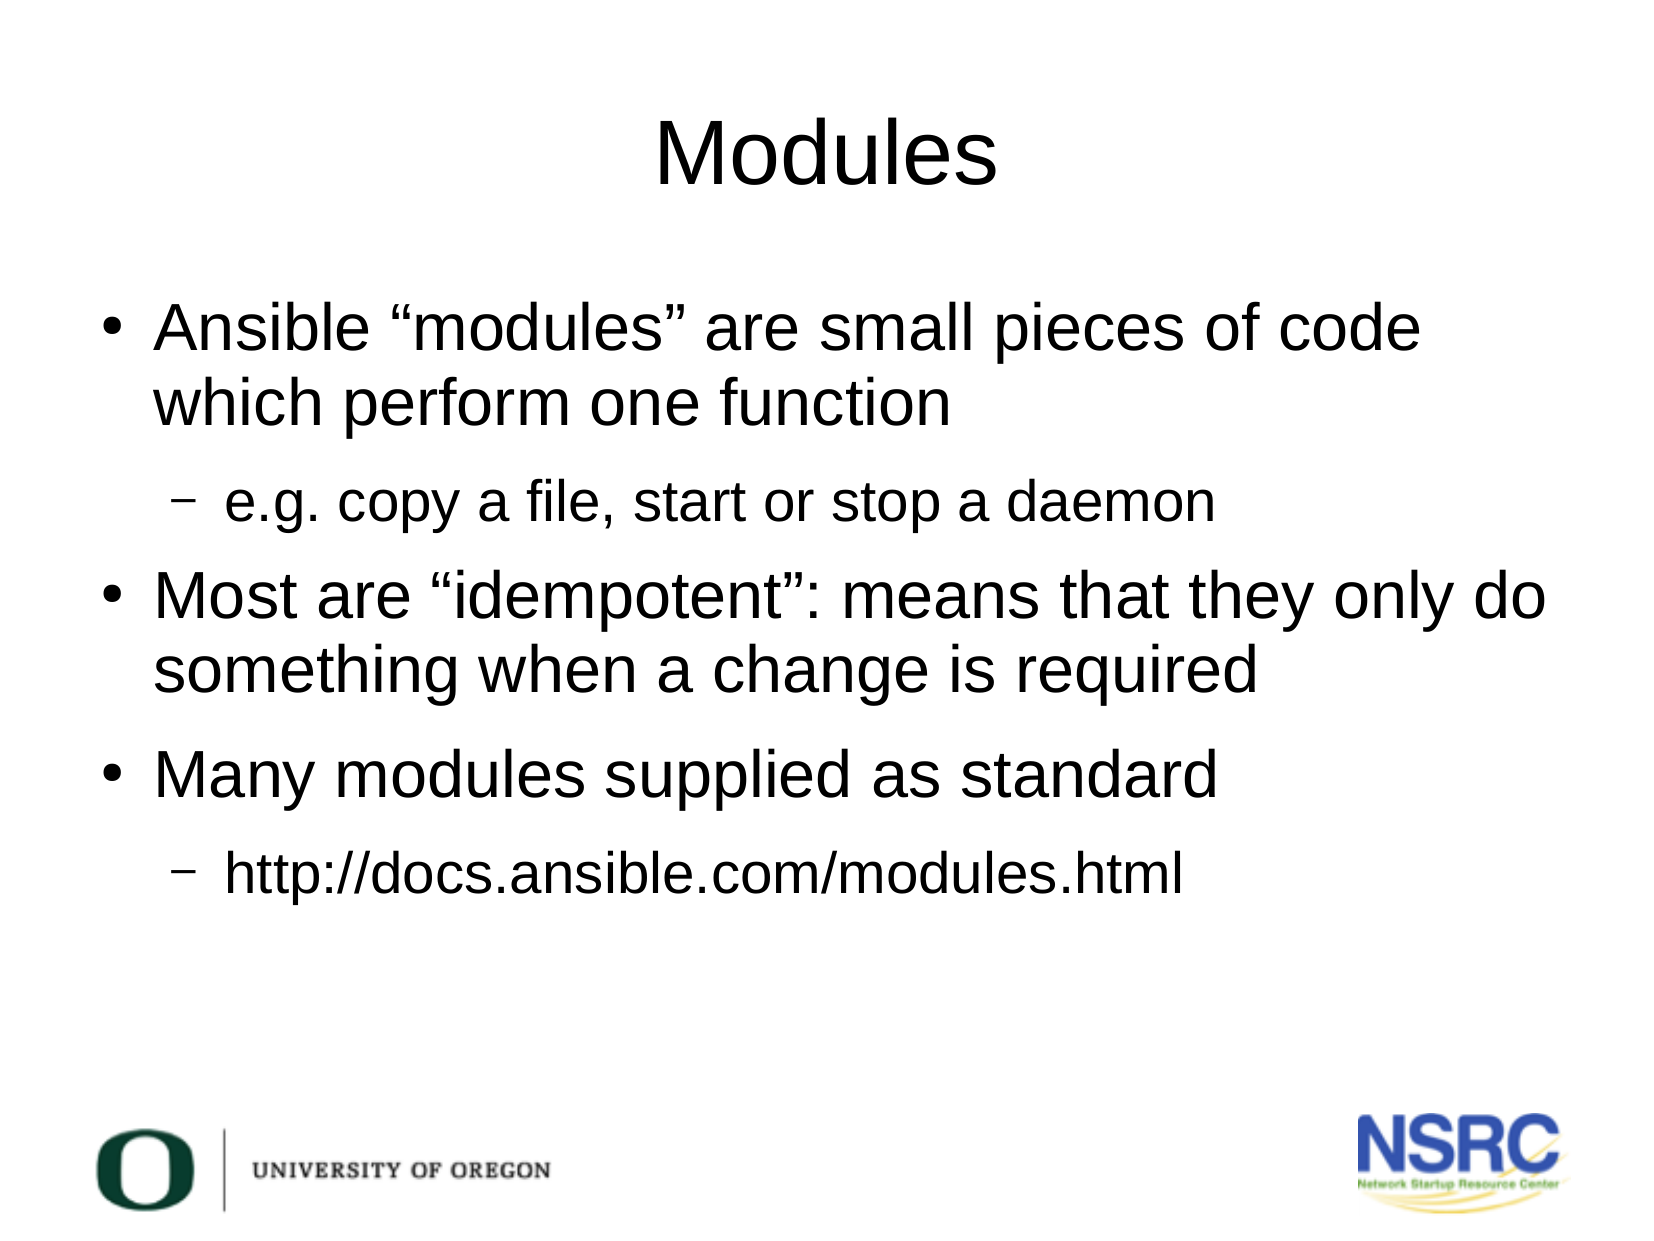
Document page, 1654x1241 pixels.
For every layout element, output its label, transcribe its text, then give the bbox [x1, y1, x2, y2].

title Modules [82, 49, 1571, 257]
picture [82, 1125, 566, 1216]
list Ansible “modules” are small pieces of code which perform one function e.g. copy a file, start or stop a daemon Most are “idempotent”: means that they only do something when a change is required Many modules supplied as standard http://docs.ansible.com/modules.html [82, 290, 1571, 1010]
picture [1358, 1113, 1571, 1216]
